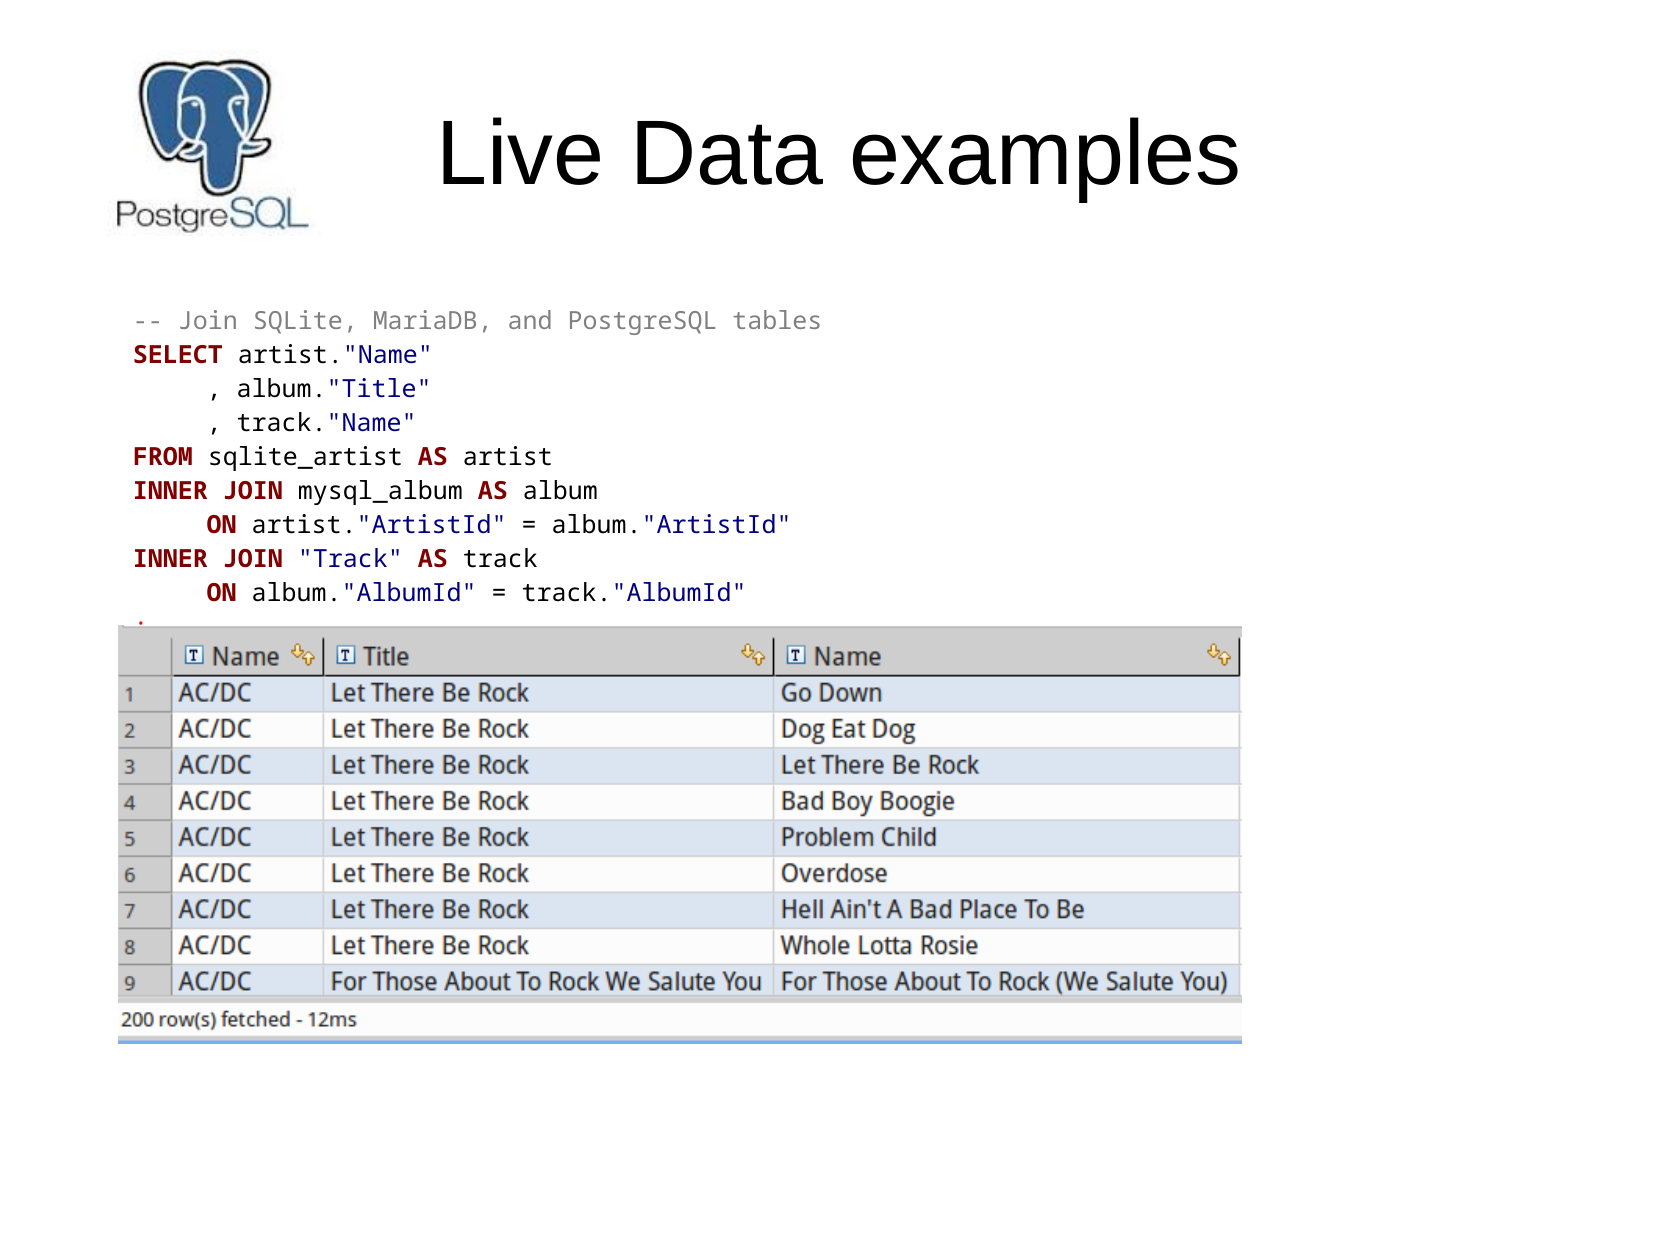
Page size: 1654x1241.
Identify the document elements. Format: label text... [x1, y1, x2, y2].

picture [118, 625, 1242, 1044]
text_box -- Join SQLite, MariaDB, and PostgreSQL tables SELECT artist."Name" , album."Title" , track."Name" FROM sqlite_artist AS artist INNER JOIN mysql_album AS album ON artist."ArtistId" = album."ArtistId" INNER JOIN "Track" AS track ON album."AlbumId" = track."AlbumId" ; [118, 295, 913, 604]
title Live Data examples [82, 49, 1571, 257]
picture [58, 50, 356, 237]
